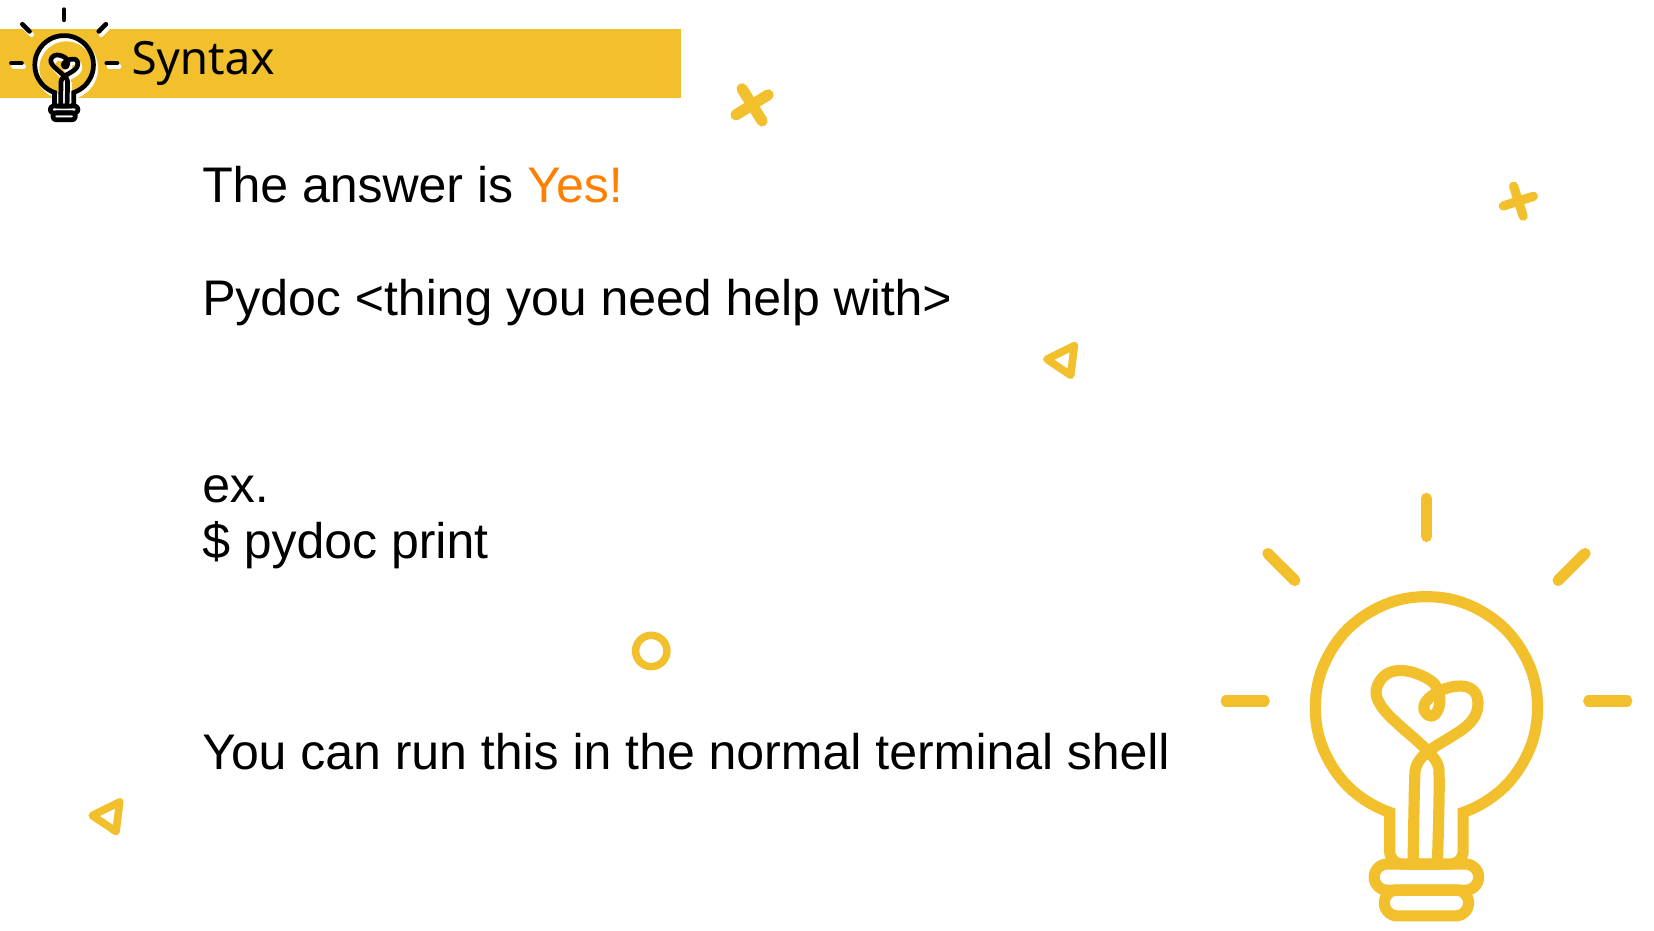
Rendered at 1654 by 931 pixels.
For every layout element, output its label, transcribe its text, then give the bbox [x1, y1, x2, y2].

text_box ex. $ pydoc print [187, 450, 1388, 577]
text_box You can run this in the normal terminal shell [187, 716, 1388, 788]
text_box The answer is Yes! [187, 150, 1388, 221]
text_box Pydoc <thing you need help with> [187, 262, 1388, 334]
title Syntax [131, 16, 578, 97]
